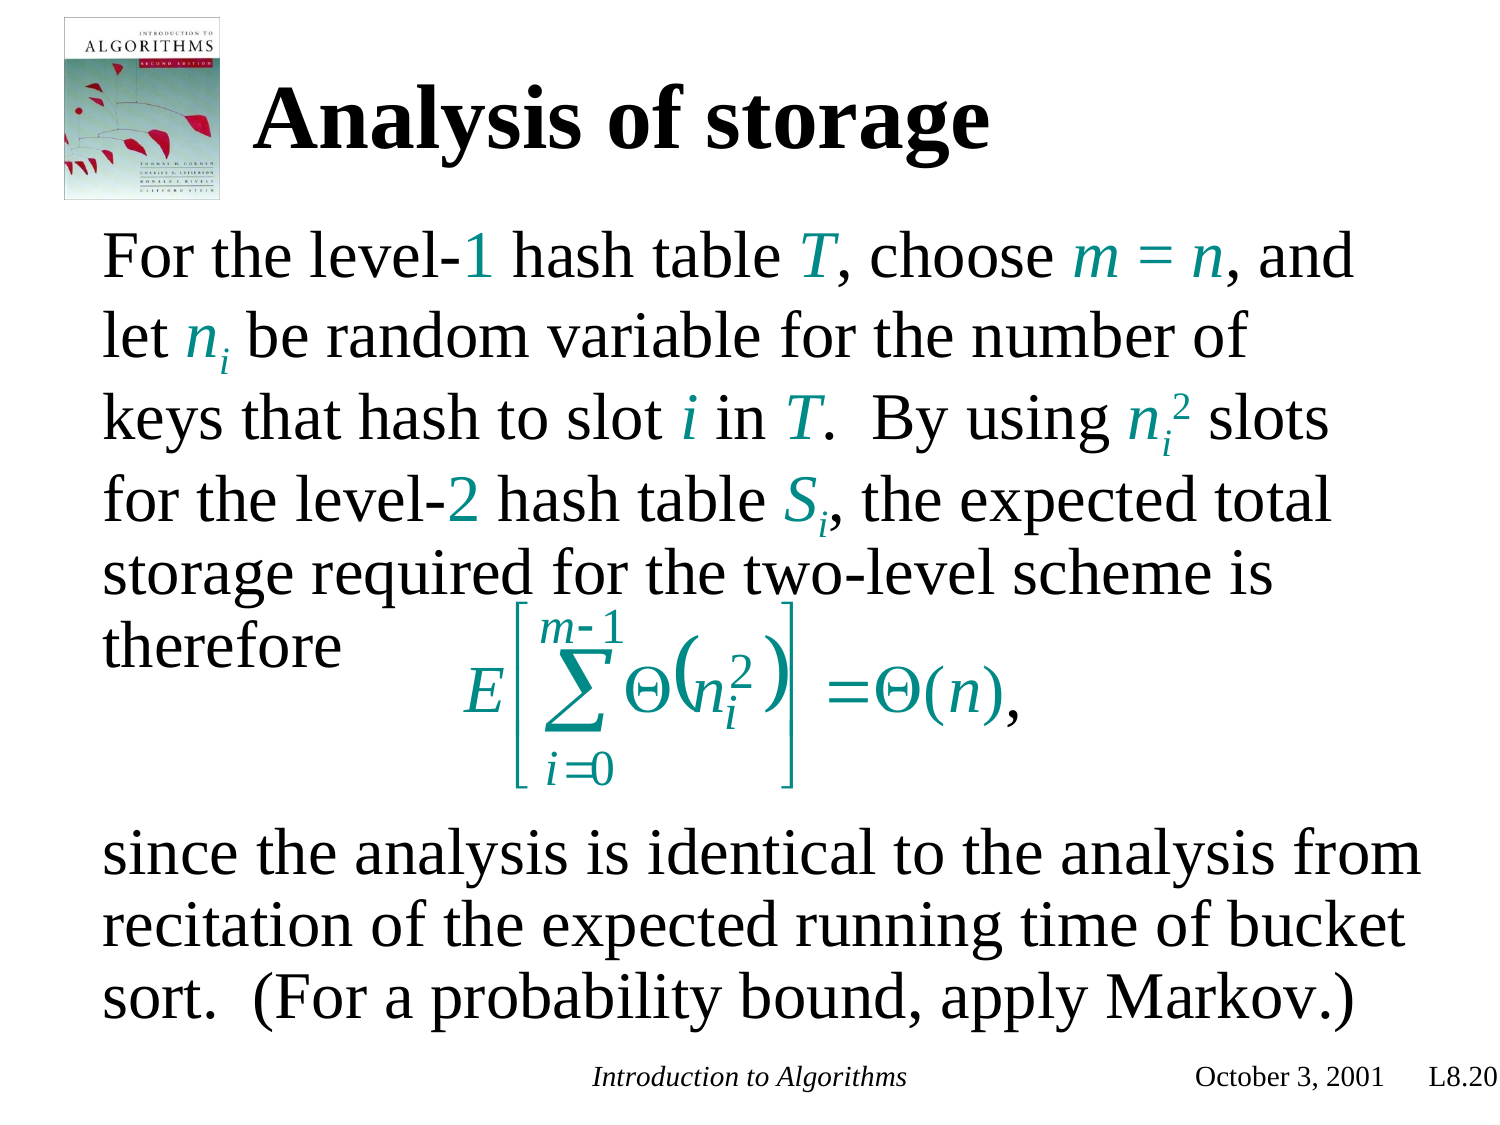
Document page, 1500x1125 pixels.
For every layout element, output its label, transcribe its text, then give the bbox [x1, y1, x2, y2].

text_box October 3, 2001 L8.<number> [1087, 1049, 1500, 1101]
text_box Analysis of storage [237, 24, 1476, 213]
text_box For the level-1 hash table T, choose m = n, and let ni be random variable for the number of keys that hash to slot i in T. By using ni2 slots for the level-2 hash table Si, the expected total storage required for the two-level scheme is therefore [87, 212, 1403, 690]
chart [459, 596, 1006, 793]
text_box , [990, 642, 1038, 739]
text_box since the analysis is identical to the analysis from recitation of the expected running time of bucket sort. (For a probability bound, apply Markov.) [87, 809, 1450, 1041]
text_box Introduction to Algorithms [577, 1049, 923, 1101]
picture [64, 17, 220, 200]
